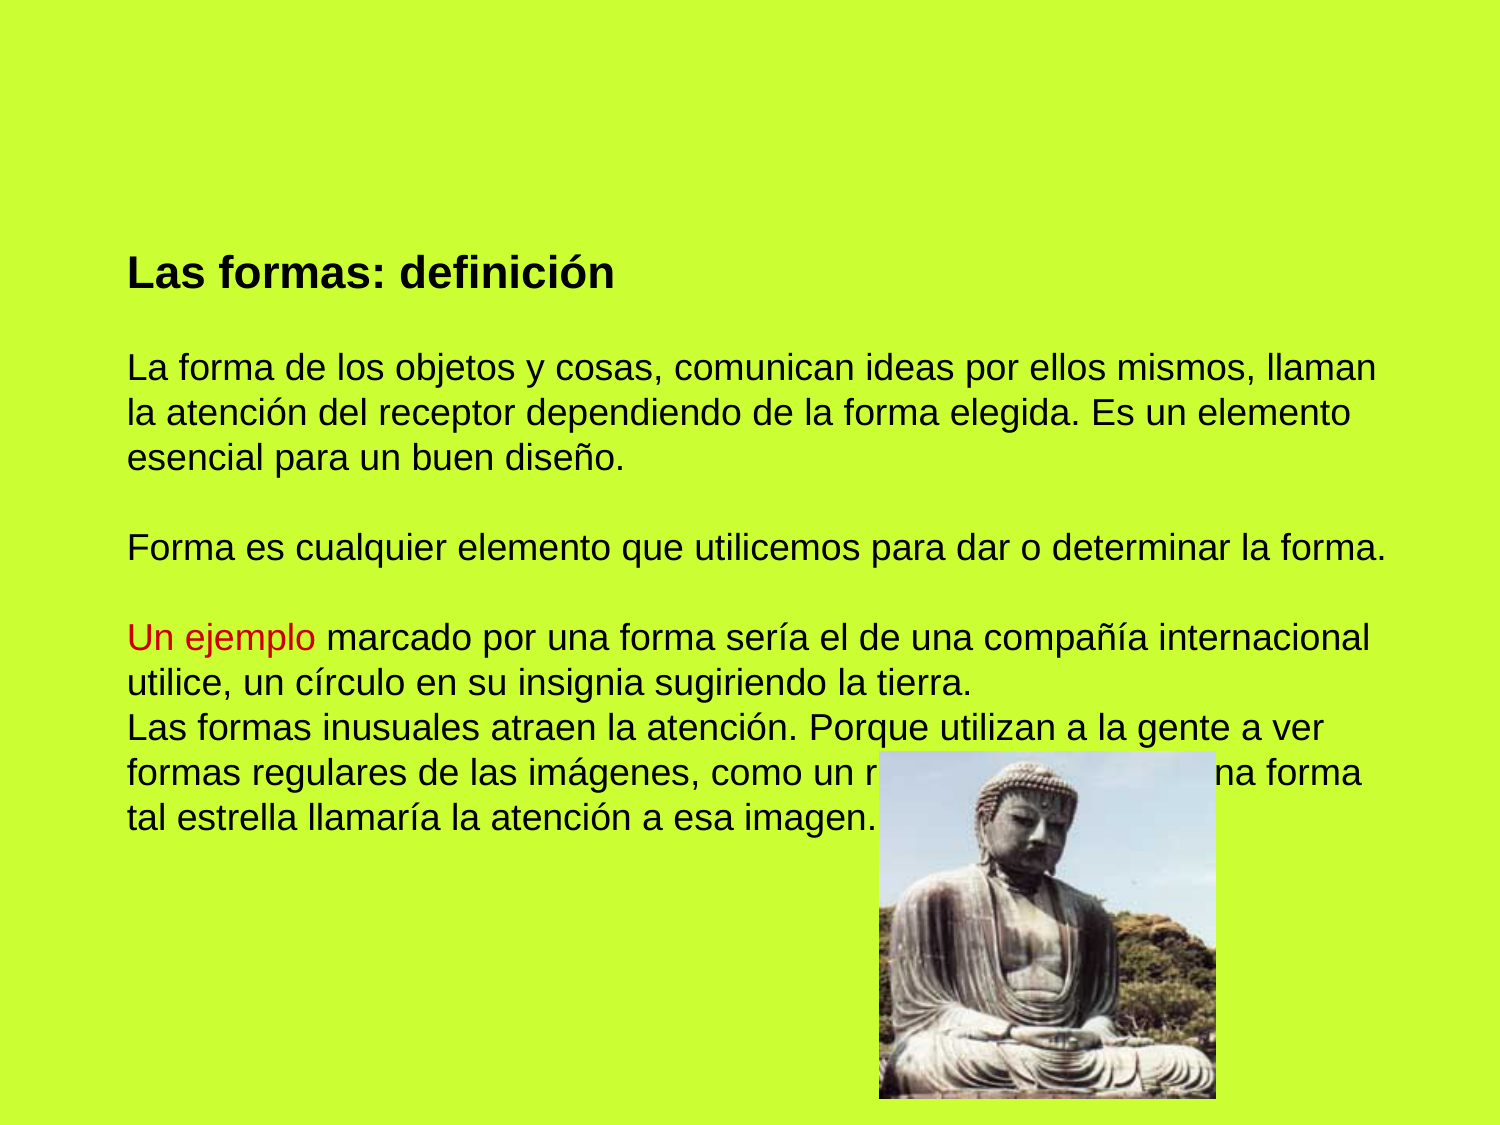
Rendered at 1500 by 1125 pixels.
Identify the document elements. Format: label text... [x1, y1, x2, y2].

text_box Las formas: definición La forma de los objetos y cosas, comunican ideas por ellos mismos, llaman la atención del receptor dependiendo de la forma elegida. Es un elemento esencial para un buen diseño. Forma es cualquier elemento que utilicemos para dar o determinar la forma. Un ejemplo marcado por una forma sería el de una compañía internacional utilice, un círculo en su insignia sugiriendo la tierra. Las formas inusuales atraen la atención. Porque utilizan a la gente a ver formas regulares de las imágenes, como un rectángulo, usando una forma tal estrella llamaría la atención a esa imagen. [112, 235, 1406, 891]
picture [879, 751, 1216, 1099]
